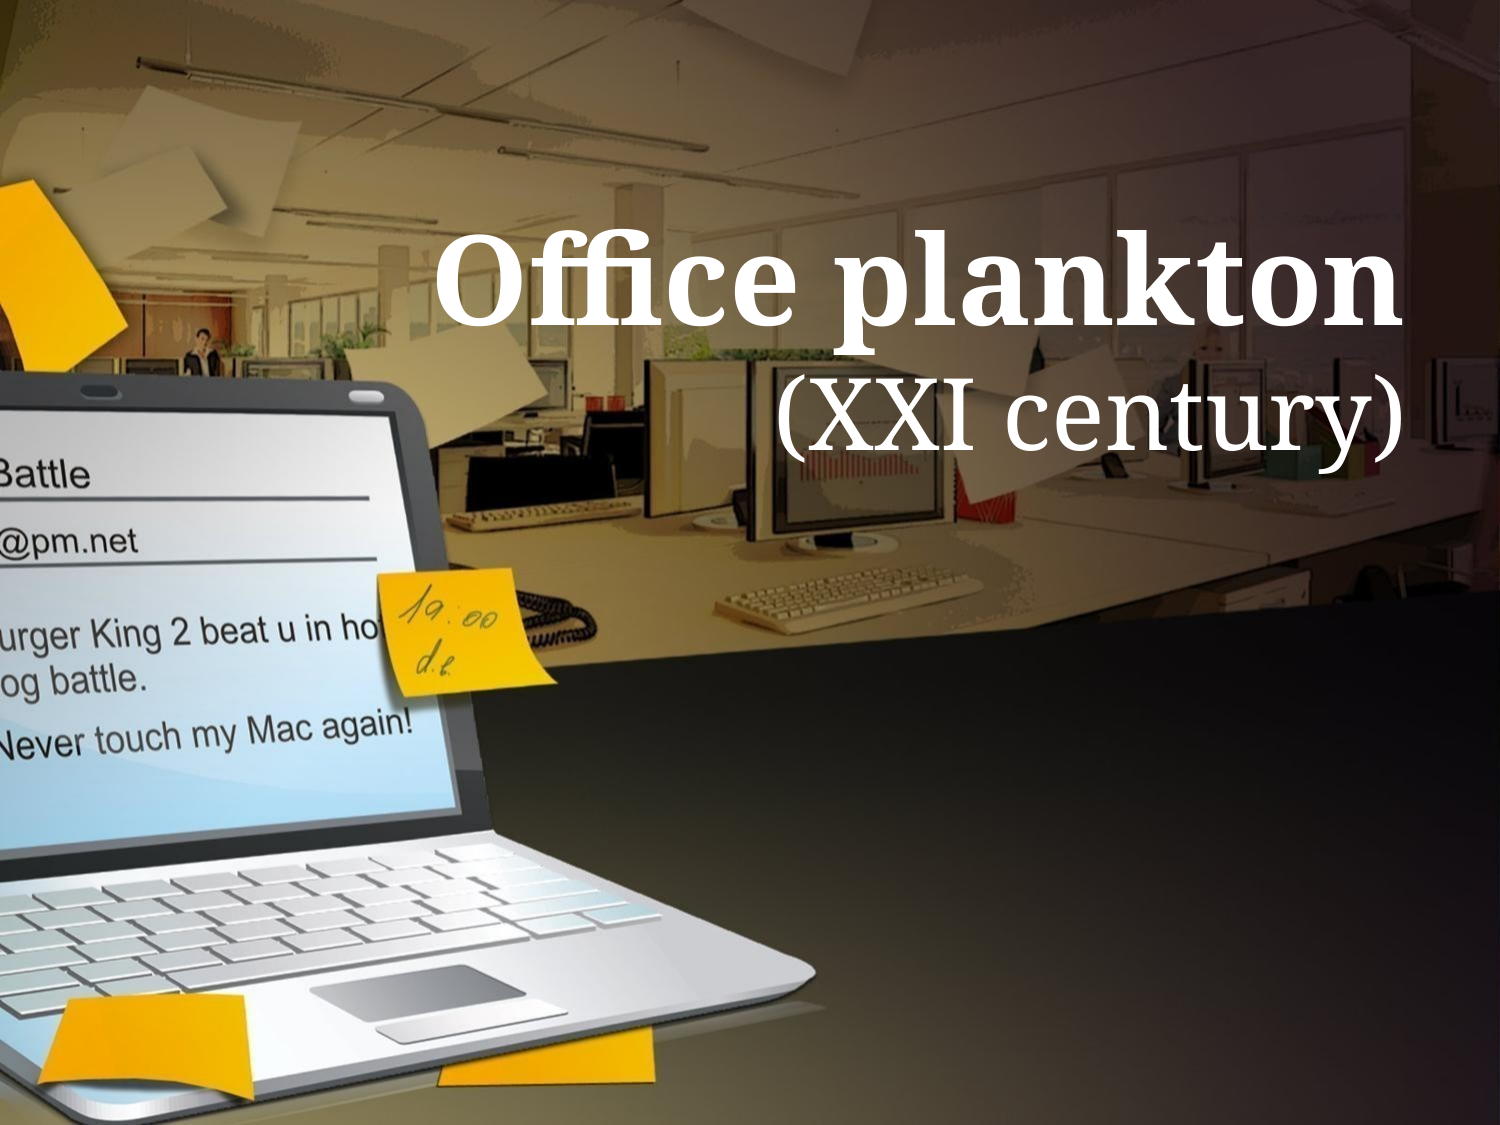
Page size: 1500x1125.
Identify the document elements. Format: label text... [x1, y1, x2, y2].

title Office plankton (XXI century) [289, 195, 1422, 479]
picture [0, 0, 1500, 1125]
